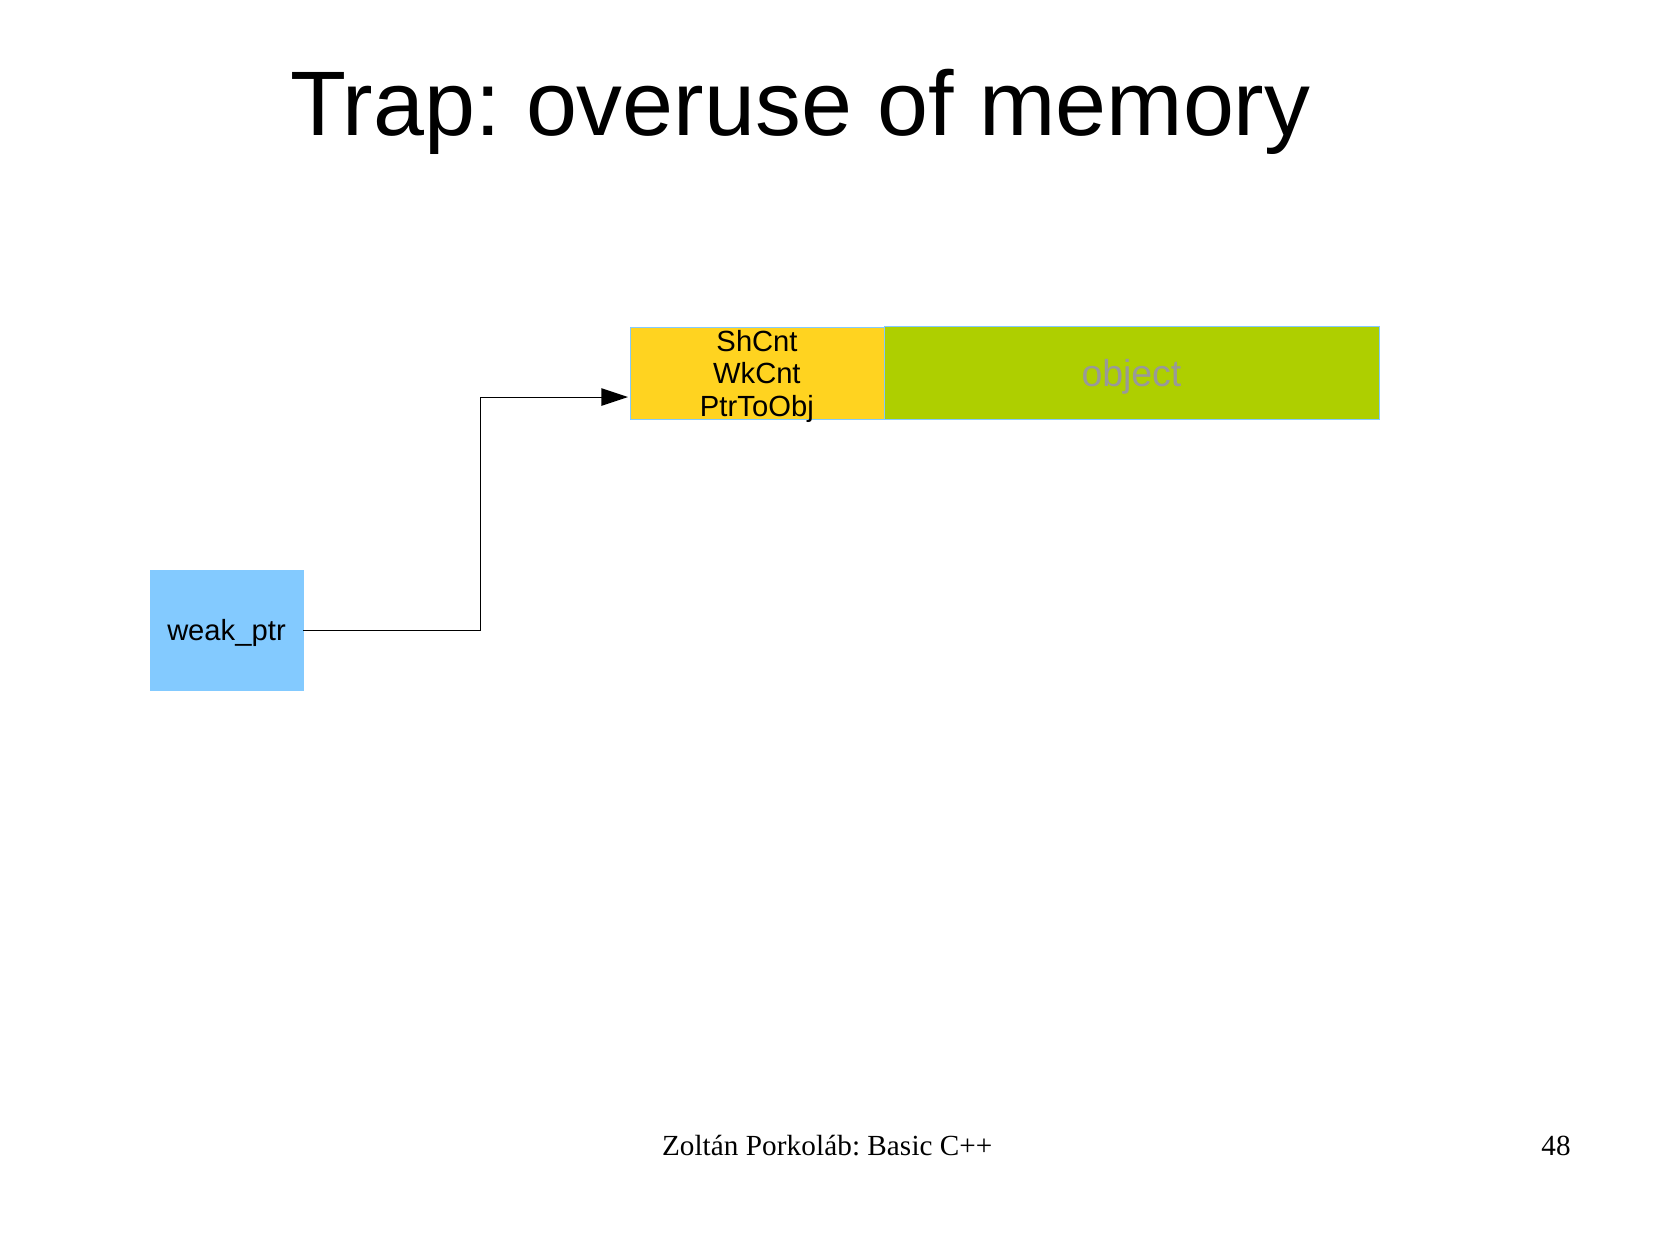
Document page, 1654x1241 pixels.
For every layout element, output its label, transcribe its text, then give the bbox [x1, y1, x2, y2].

text_box ShCnt WkCnt PtrToObj [630, 327, 885, 420]
title Trap: overuse of memory [56, 0, 1546, 208]
text_box object [884, 326, 1380, 420]
text_box weak_ptr [150, 570, 304, 691]
